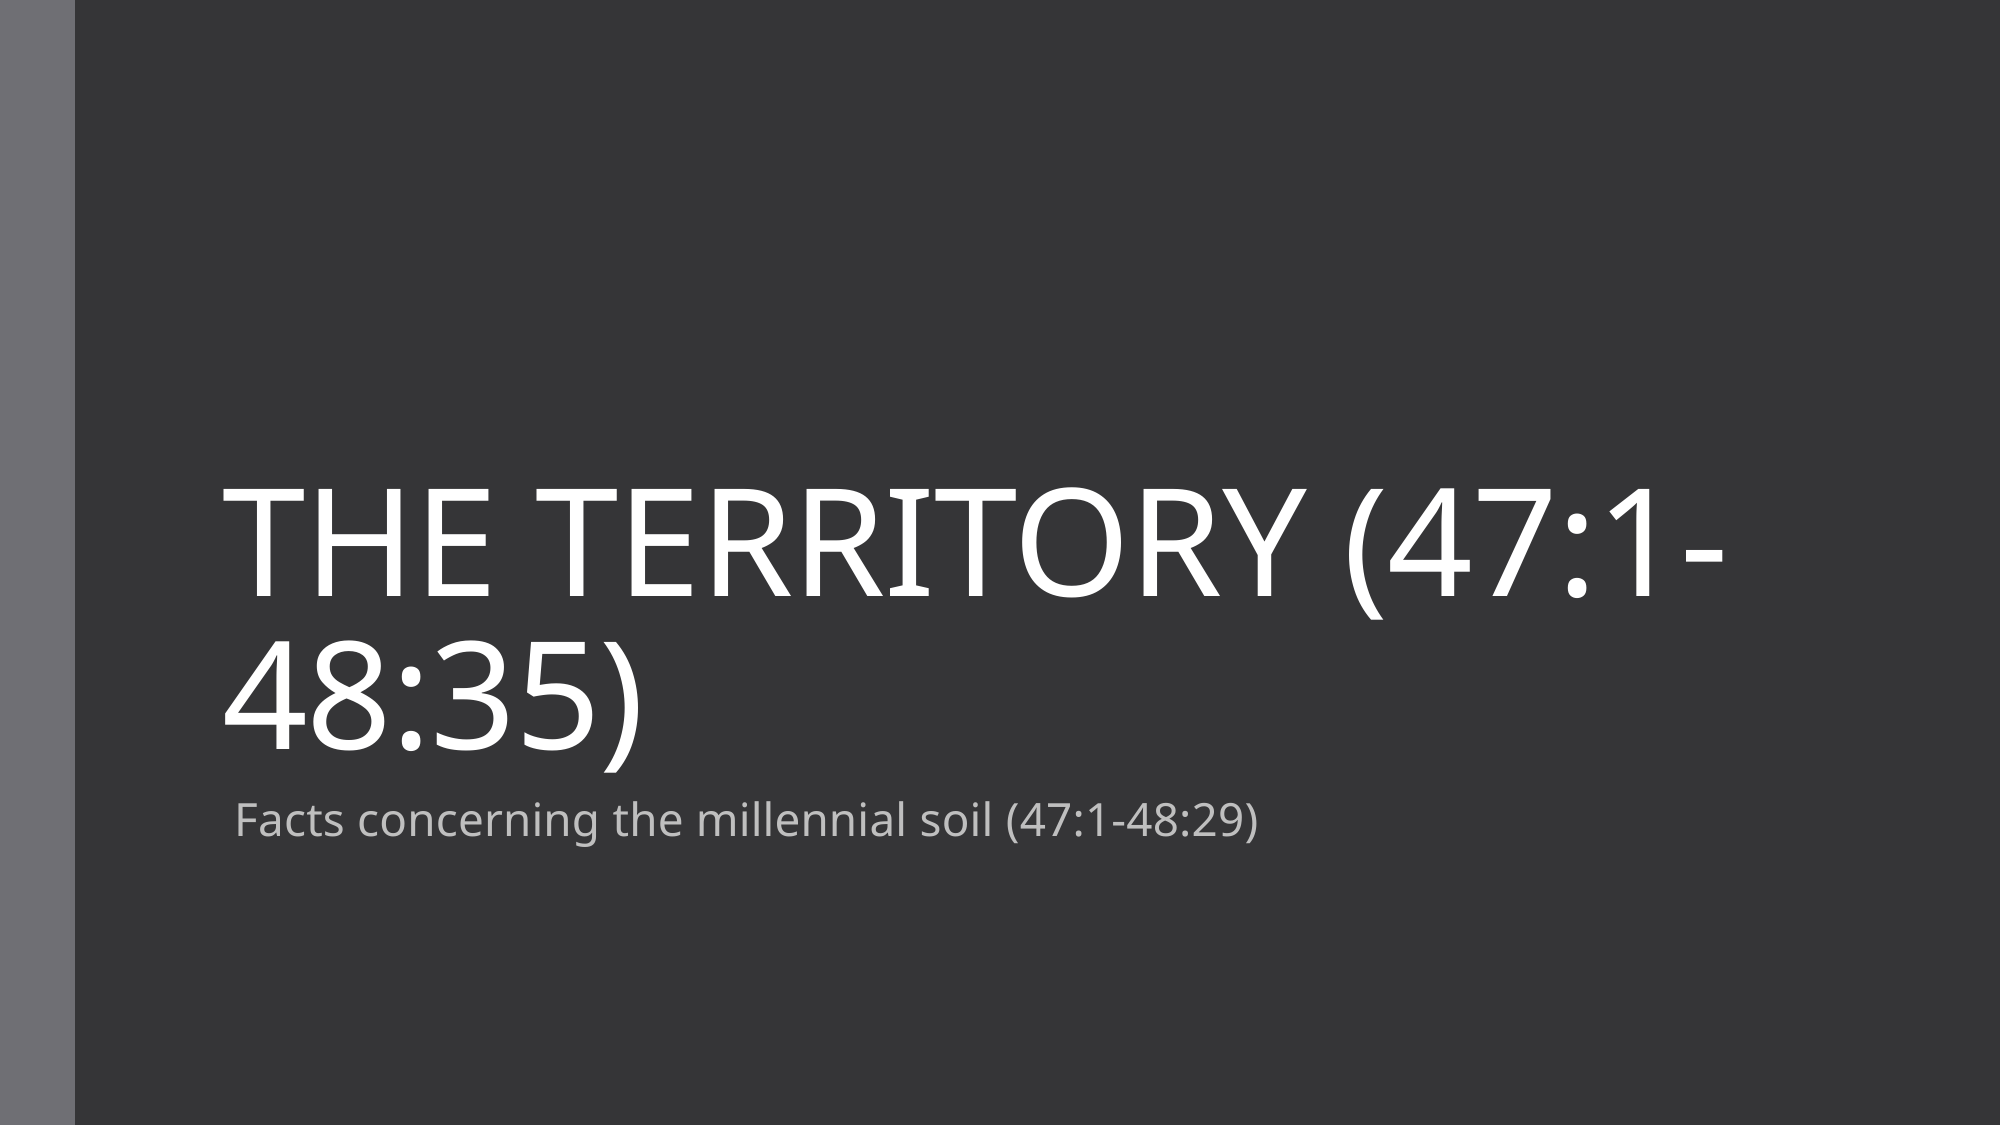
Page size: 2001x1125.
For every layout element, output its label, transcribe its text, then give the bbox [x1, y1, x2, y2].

subtitle Facts concerning the millennial soil (47:1-48:29) [206, 787, 1752, 1066]
title THE TERRITORY (47:1-48:35) [206, 124, 1752, 787]
